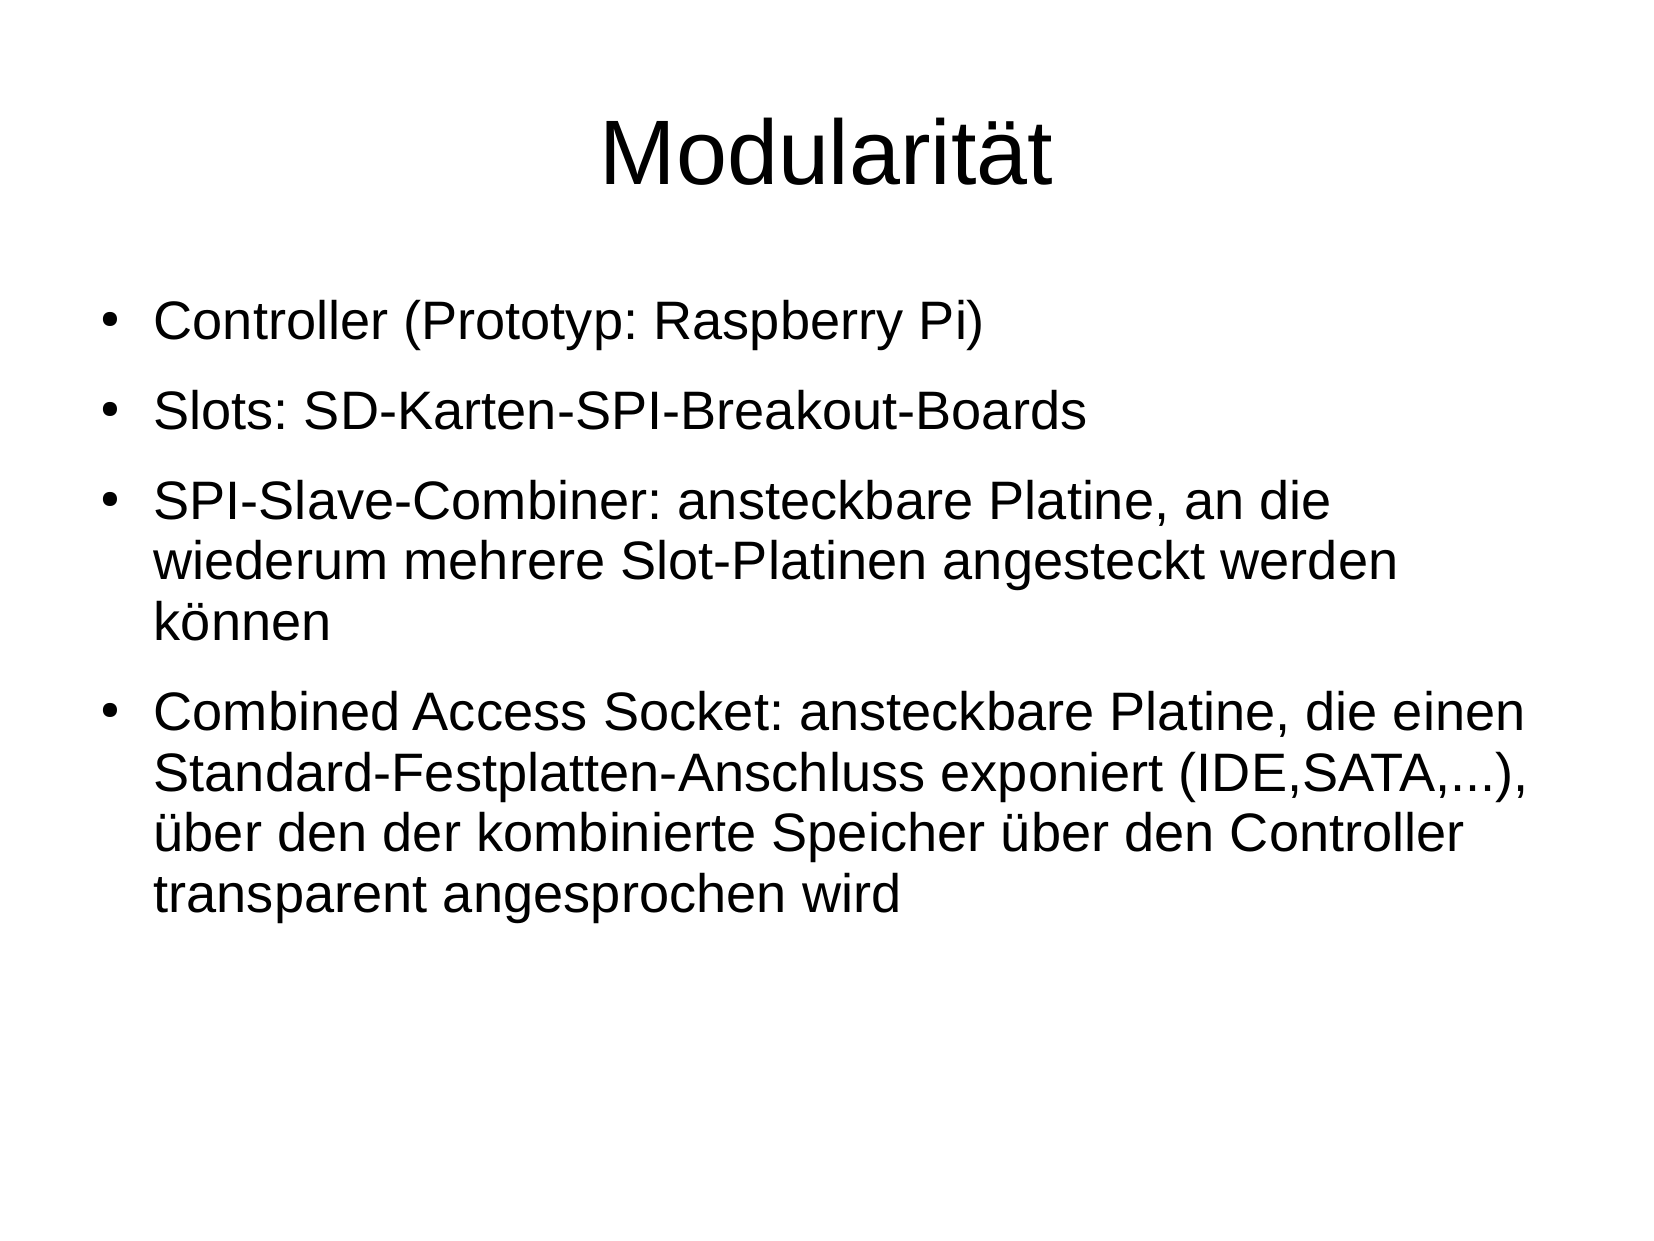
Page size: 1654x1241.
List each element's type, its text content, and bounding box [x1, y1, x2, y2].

list Controller (Prototyp: Raspberry Pi) Slots: SD-Karten-SPI-Breakout-Boards SPI-Slave-Combiner: ansteckbare Platine, an die wiederum mehrere Slot-Platinen angesteckt werden können Combined Access Socket: ansteckbare Platine, die einen Standard-Festplatten-Anschluss exponiert (IDE,SATA,...), über den der kombinierte Speicher über den Controller transparent angesprochen wird [82, 290, 1571, 1010]
title Modularität [82, 49, 1571, 257]
